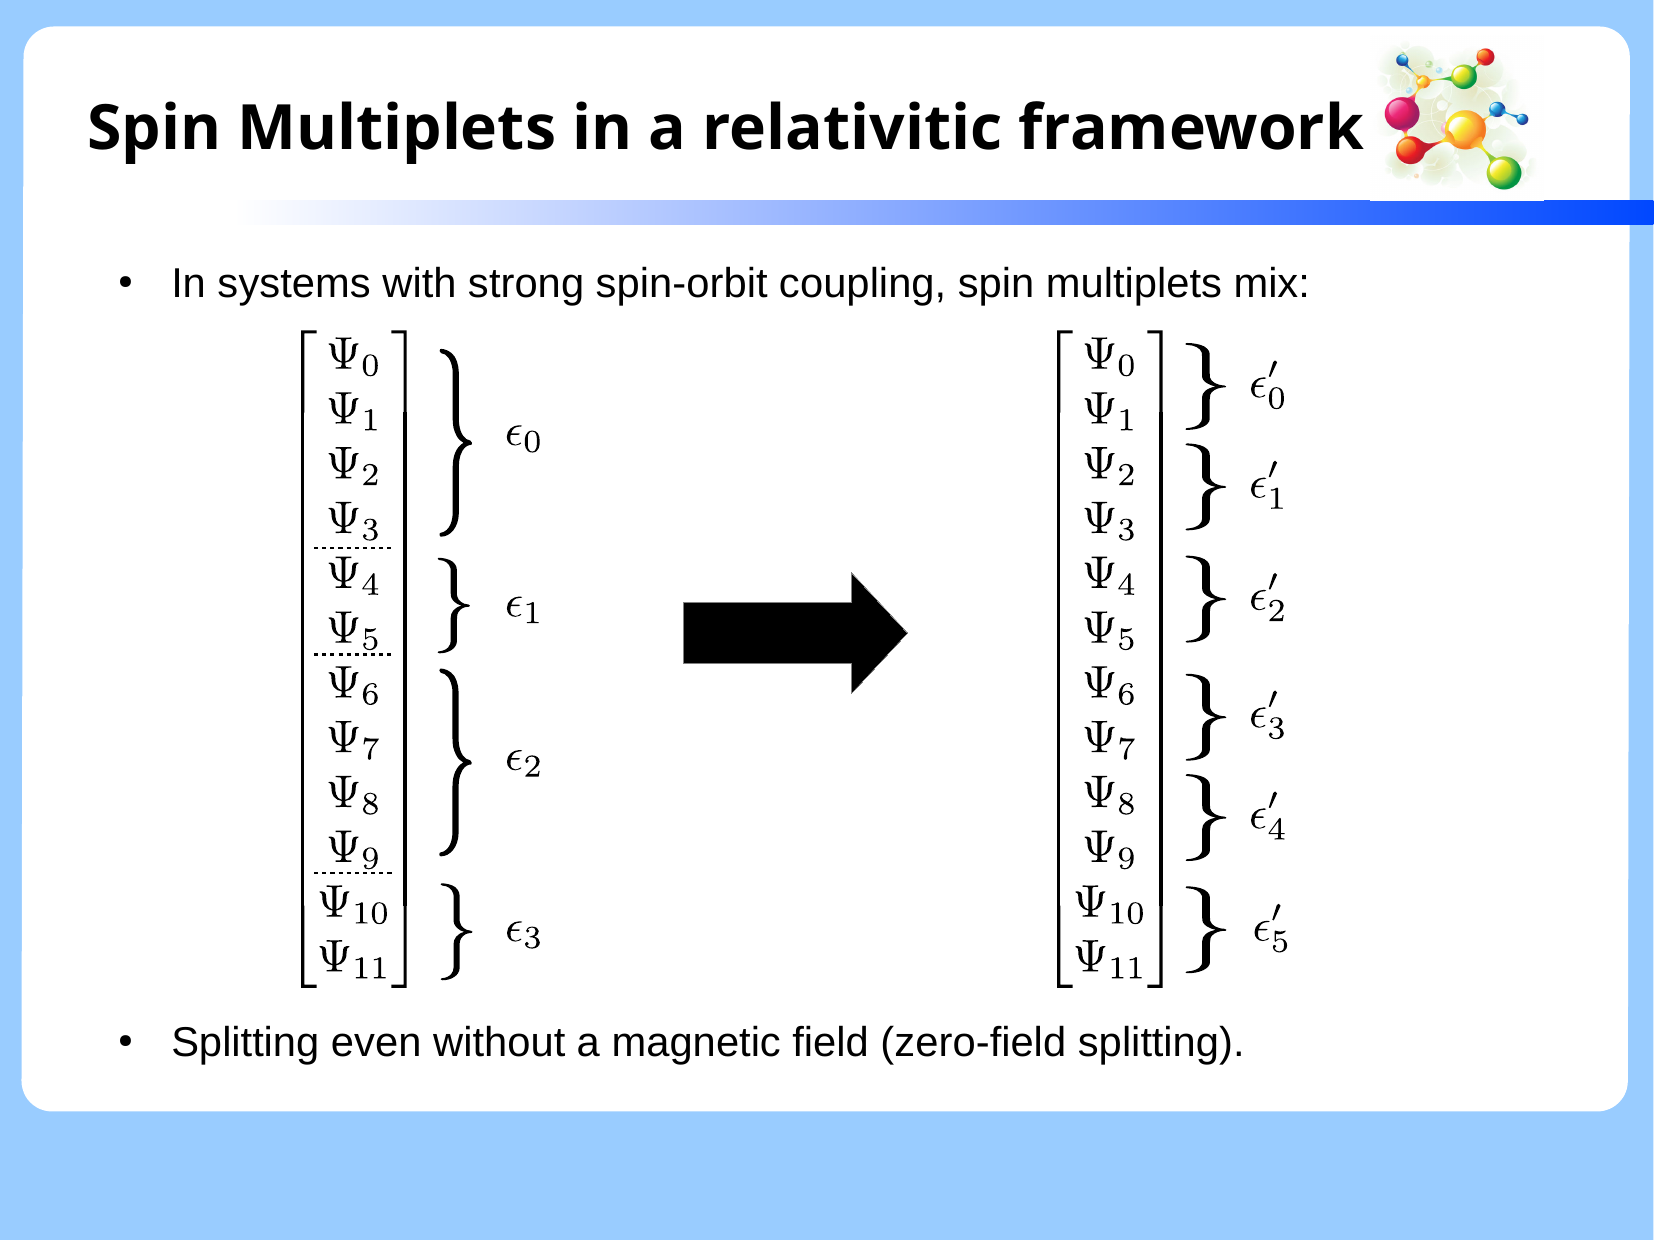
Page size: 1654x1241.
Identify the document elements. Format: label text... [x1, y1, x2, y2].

text_box [1129, 957, 1142, 979]
title Spin Multiplets in a relativitic framework [82, 49, 1370, 201]
text_box [1118, 518, 1134, 541]
text_box [1248, 791, 1286, 840]
text_box [1120, 409, 1133, 431]
text_box [1084, 830, 1115, 862]
text_box [1127, 902, 1143, 925]
text_box [1119, 463, 1134, 486]
text_box [1084, 392, 1115, 424]
text_box [1057, 330, 1073, 988]
text_box [1177, 673, 1235, 761]
text_box [1118, 847, 1134, 870]
text_box [504, 750, 542, 777]
text_box [1084, 501, 1115, 534]
text_box [1075, 885, 1106, 917]
text_box [1118, 792, 1134, 815]
text_box [1084, 447, 1115, 479]
text_box [433, 348, 479, 537]
text_box [1177, 886, 1235, 974]
text_box [1118, 573, 1135, 595]
text_box [1119, 737, 1135, 760]
text_box [1177, 342, 1235, 430]
text_box [1248, 360, 1286, 410]
text_box [1248, 690, 1286, 740]
text_box [1084, 775, 1115, 808]
text_box [1177, 555, 1235, 643]
list In systems with strong spin-orbit coupling, spin multiplets mix: Splitting even without a magnetic field (zero-field splitting). [100, 259, 1435, 1096]
text_box [504, 596, 542, 624]
text_box [1119, 628, 1134, 651]
text_box [1248, 460, 1286, 509]
text_box [1147, 330, 1163, 988]
text_box [431, 557, 477, 654]
text_box [504, 425, 542, 453]
picture [1370, 35, 1544, 201]
text_box [1177, 774, 1235, 862]
text_box [434, 883, 479, 981]
text_box [504, 921, 542, 949]
text_box [432, 668, 479, 857]
text_box [1177, 443, 1235, 531]
text_box [1111, 957, 1124, 979]
text_box [1075, 940, 1106, 972]
text_box [1118, 683, 1134, 706]
text_box [286, 330, 422, 988]
text_box [1084, 720, 1115, 753]
text_box [1084, 556, 1115, 588]
text_box [1248, 572, 1286, 622]
text_box [1118, 354, 1134, 377]
text_box [1252, 903, 1290, 953]
text_box [1084, 337, 1115, 369]
text_box [683, 572, 908, 694]
text_box [1084, 666, 1115, 698]
text_box [1084, 611, 1115, 643]
text_box [1111, 902, 1124, 924]
